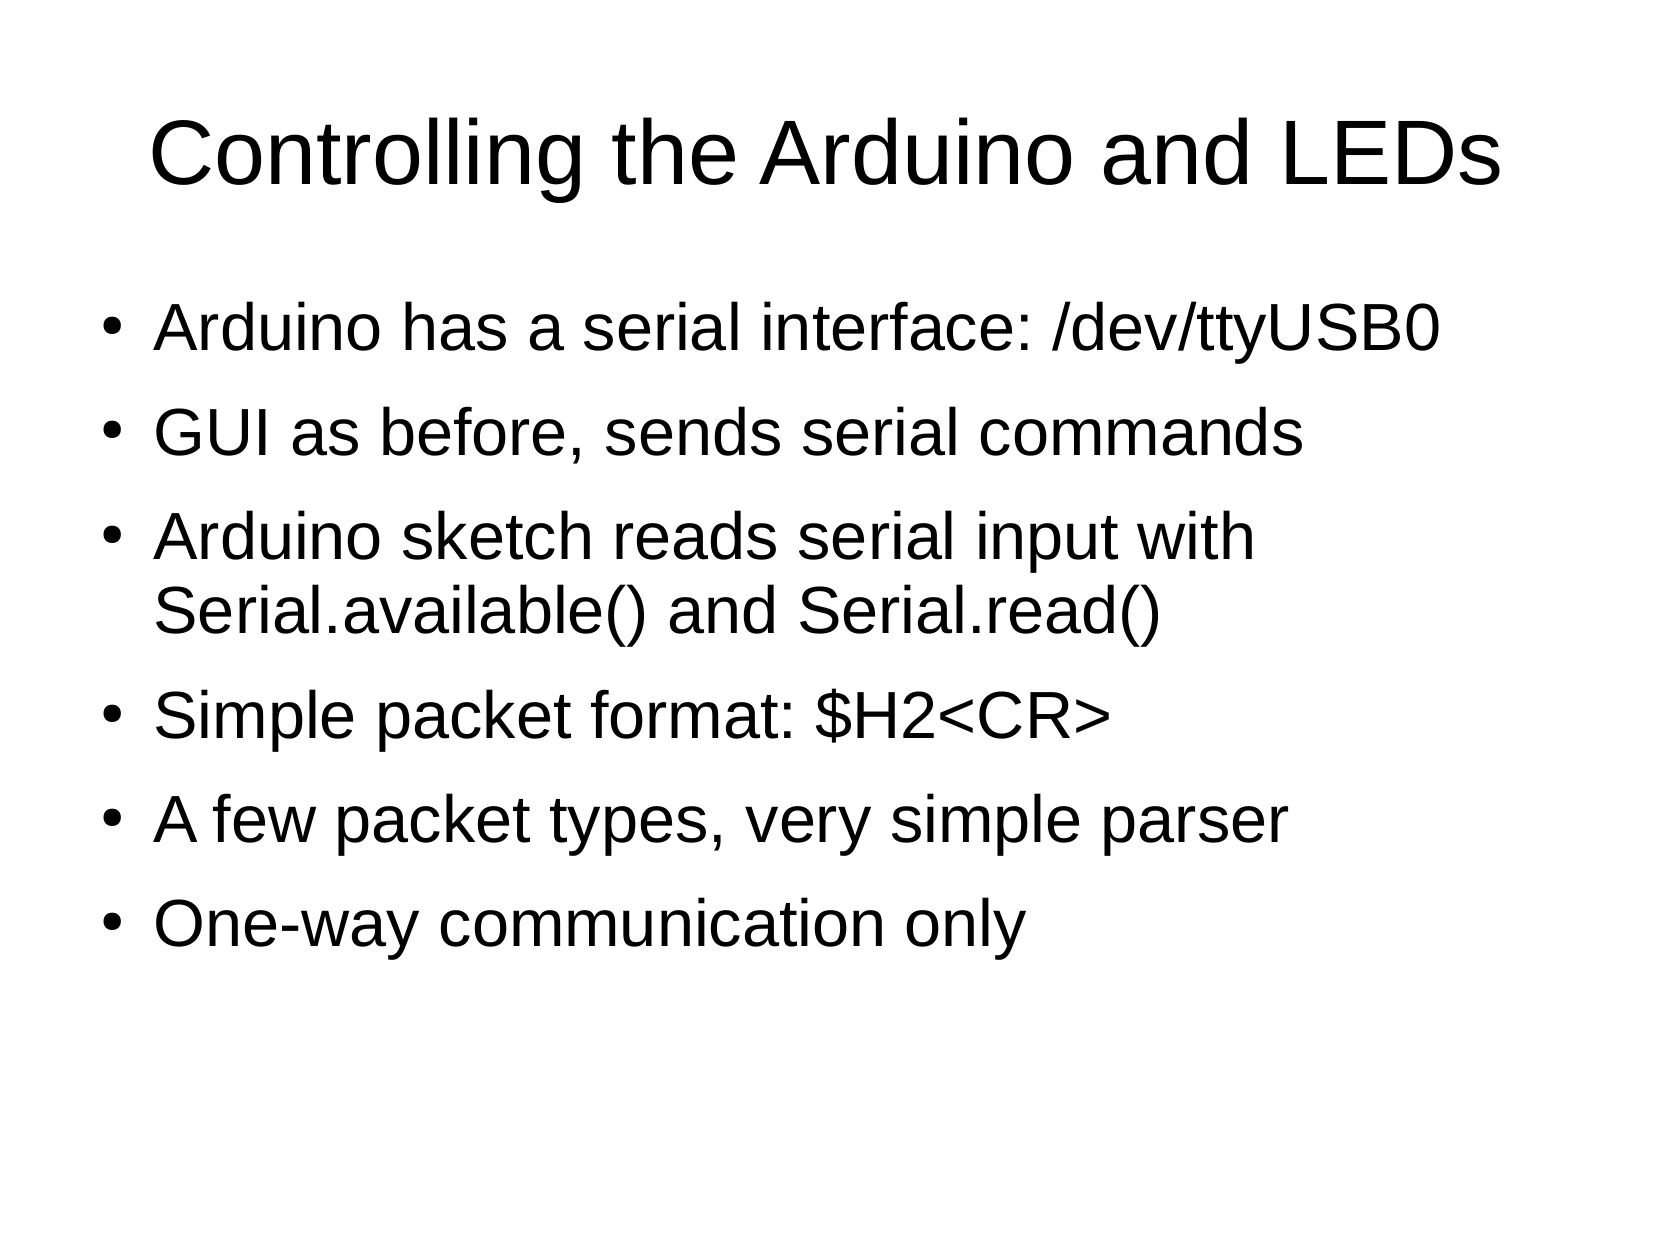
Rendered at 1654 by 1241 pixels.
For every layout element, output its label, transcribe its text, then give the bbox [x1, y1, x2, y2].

title Controlling the Arduino and LEDs [82, 49, 1571, 257]
list Arduino has a serial interface: /dev/ttyUSB0 GUI as before, sends serial commands Arduino sketch reads serial input with Serial.available() and Serial.read() Simple packet format: $H2<CR> A few packet types, very simple parser One-way communication only [82, 290, 1538, 1010]
